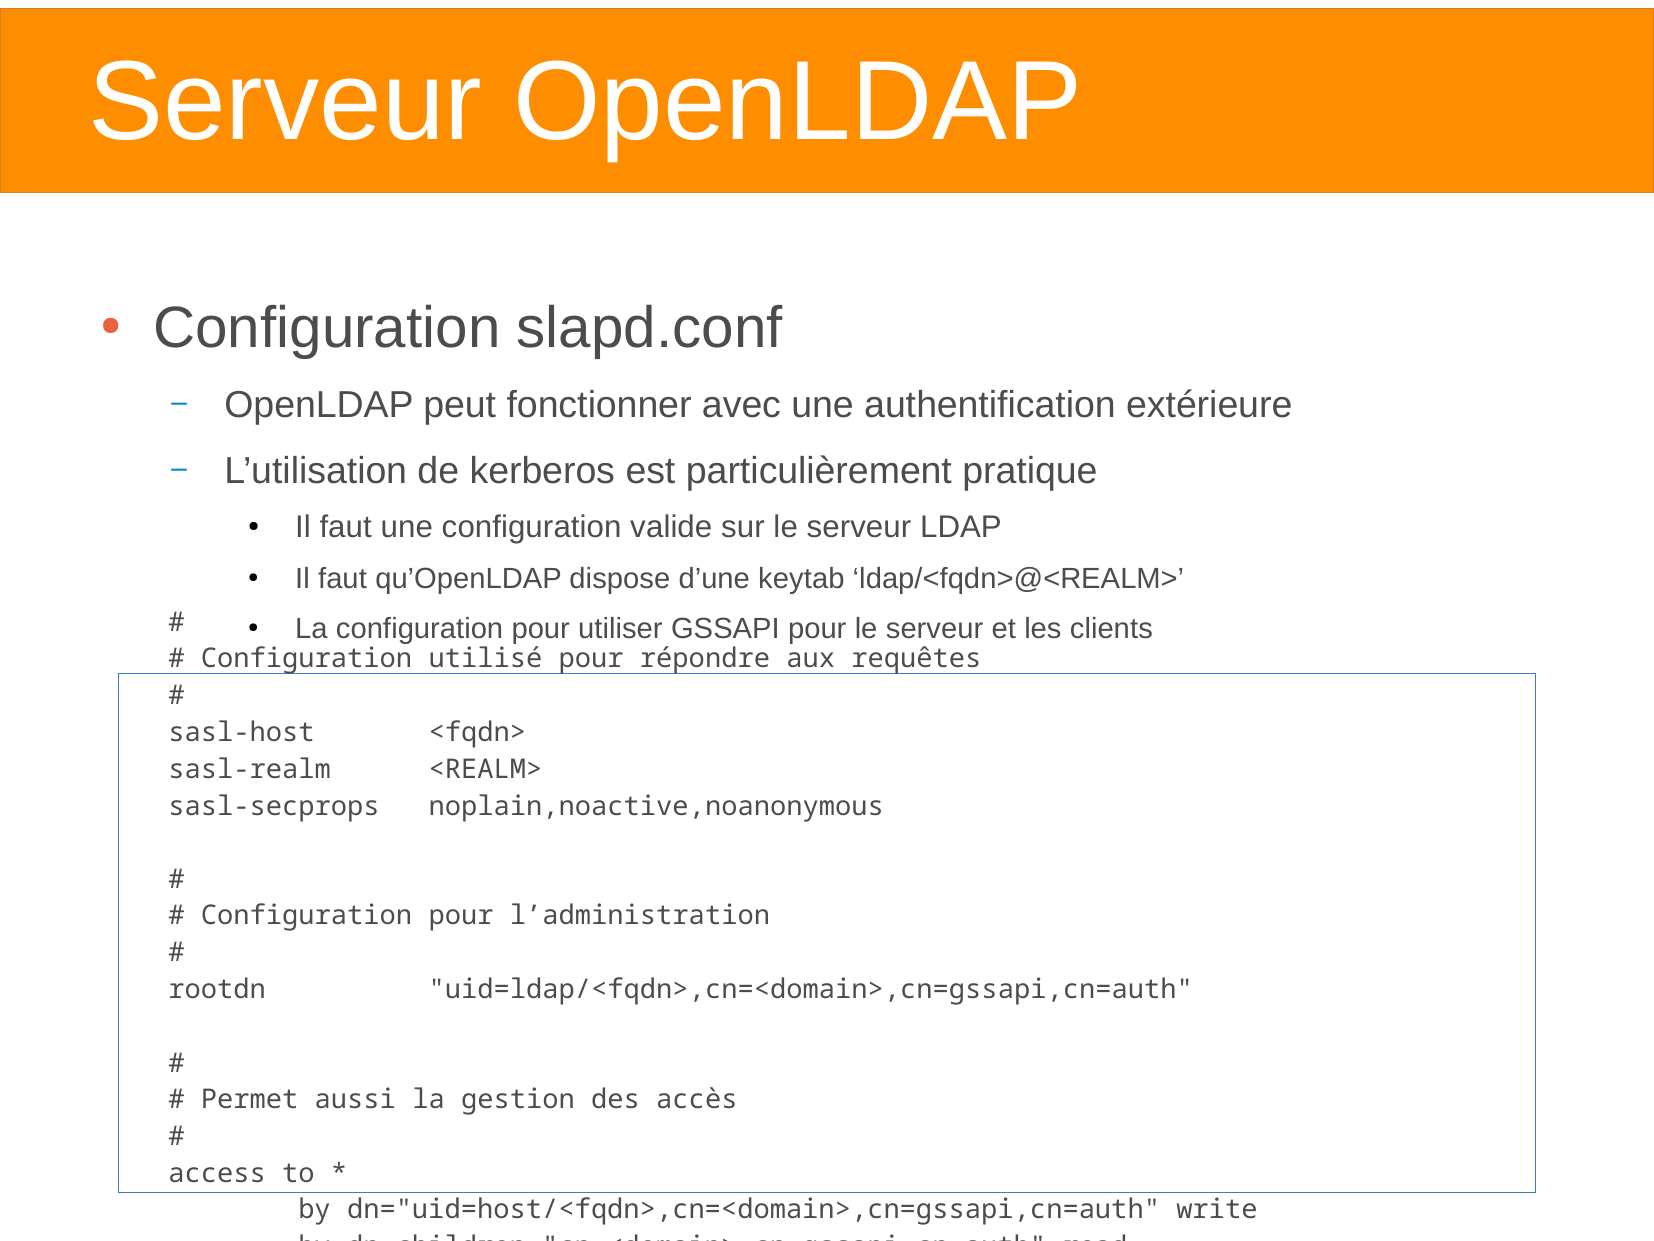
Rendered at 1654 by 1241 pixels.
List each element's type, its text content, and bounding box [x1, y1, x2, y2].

text_box # # Configuration utilisé pour répondre aux requêtes # sasl-host <fqdn> sasl-realm <REALM> sasl-secprops noplain,noactive,noanonymous # # Configuration pour l’administration # rootdn "uid=ldap/<fqdn>,cn=<domain>,cn=gssapi,cn=auth" # # Permet aussi la gestion des accès # access to * by dn="uid=host/<fqdn>,cn=<domain>,cn=gssapi,cn=auth" write by dn.children="cn=<domain>,cn=gssapi,cn=auth" read [118, 673, 1536, 1193]
title Serveur OpenLDAP [0, 8, 1654, 193]
list Configuration slapd.conf OpenLDAP peut fonctionner avec une authentification extérieure L’utilisation de kerberos est particulièrement pratique Il faut une configuration valide sur le serveur LDAP Il faut qu’OpenLDAP dispose d’une keytab ‘ldap/<fqdn>@<REALM>’ La configuration pour utiliser GSSAPI pour le serveur et les clients [82, 295, 1571, 1182]
